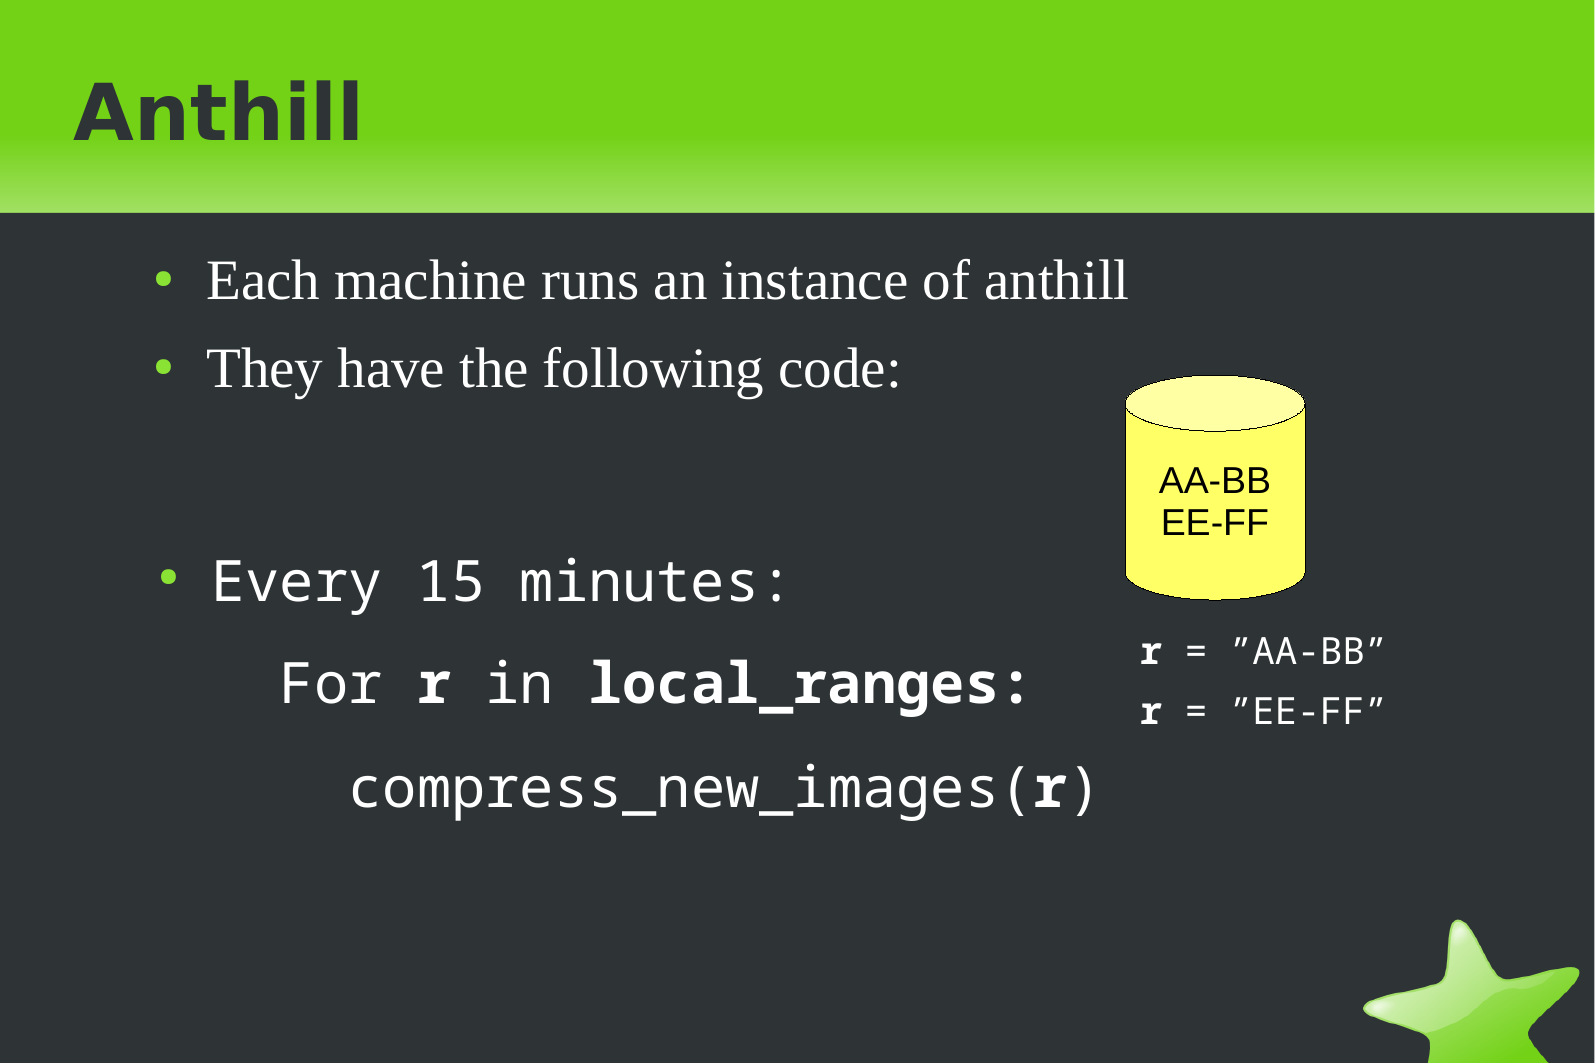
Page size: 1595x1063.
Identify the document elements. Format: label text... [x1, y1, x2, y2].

list Each machine runs an instance of anthill They have the following code: [75, 248, 1510, 502]
text_box r = ”EE-FF” [1125, 677, 1403, 736]
title Anthill [74, 25, 1510, 203]
list Every 15 minutes: For r in local_ranges: compress_new_images(r) [80, 540, 1516, 841]
picture [0, 0, 1595, 1063]
text_box AA-BB EE-FF [1125, 404, 1306, 540]
